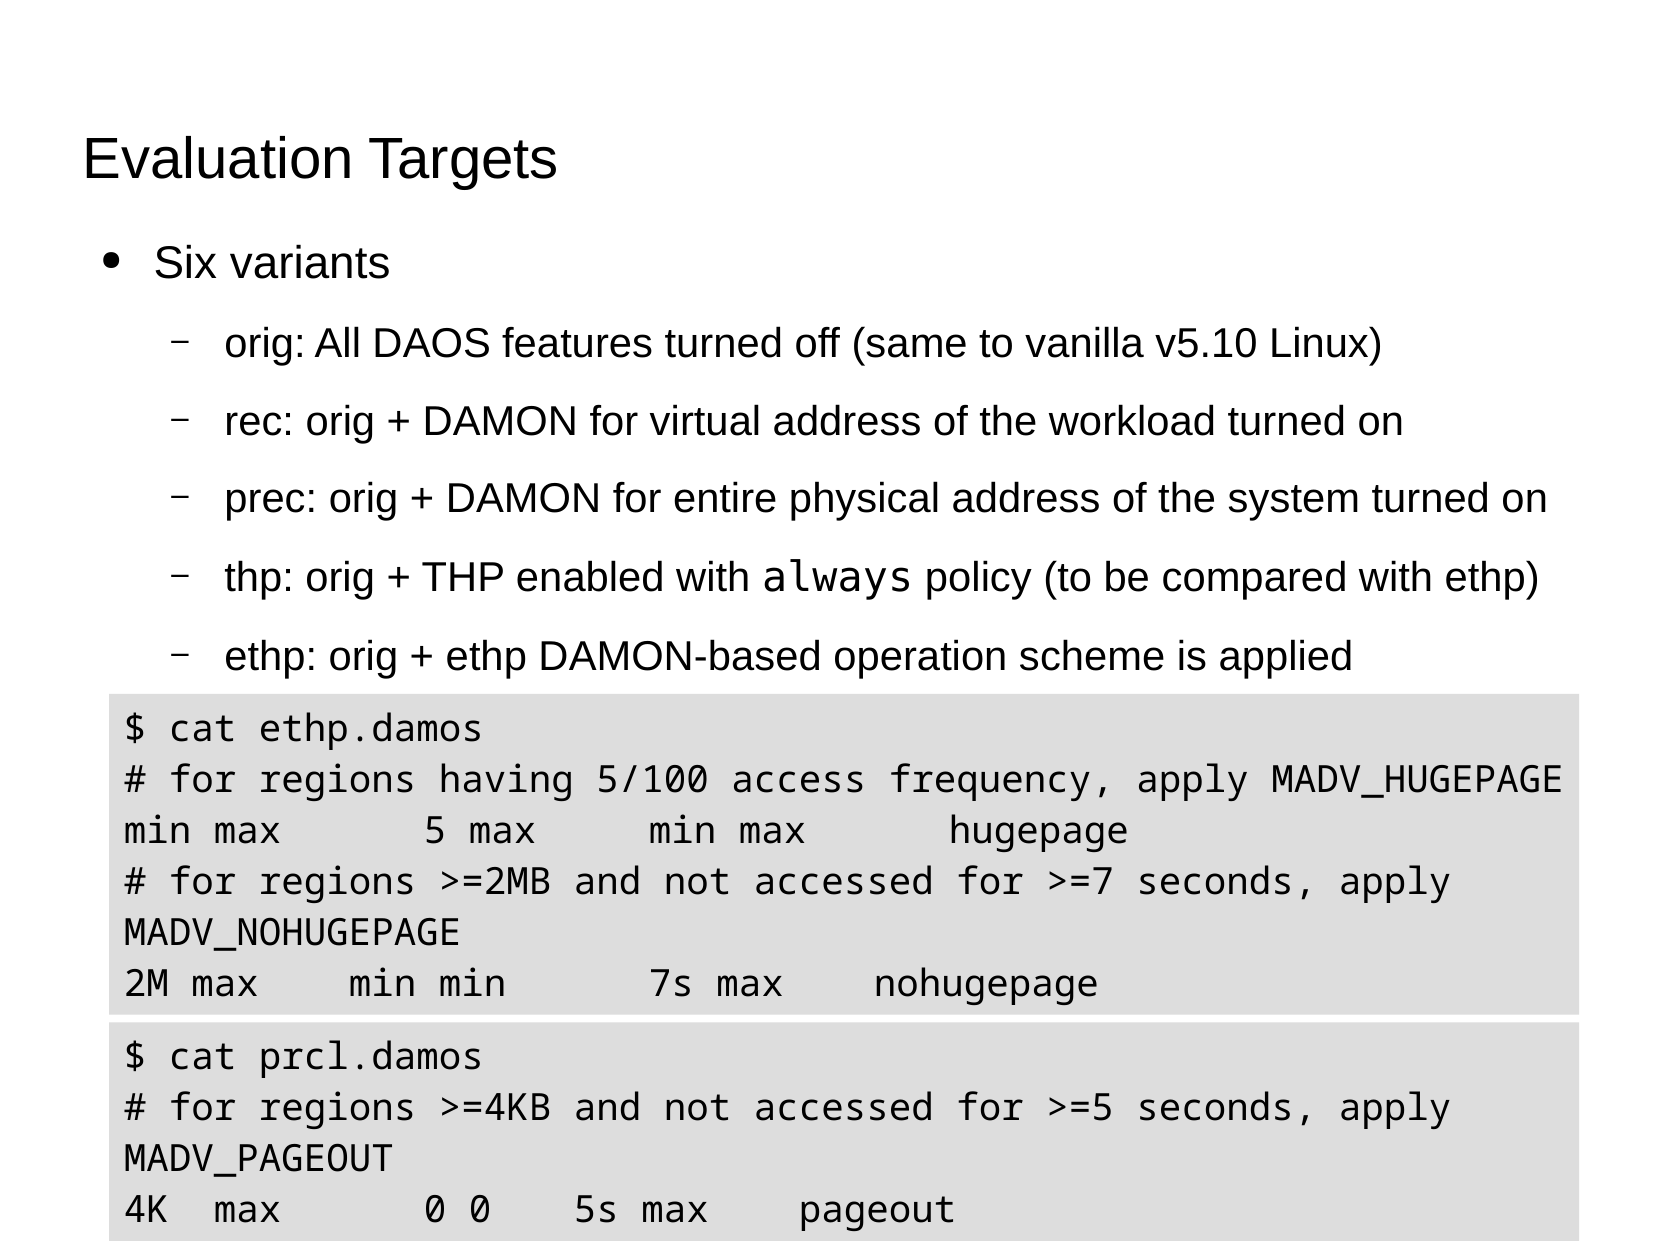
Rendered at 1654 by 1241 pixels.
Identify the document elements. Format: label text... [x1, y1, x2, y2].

text_box $ cat ethp.damos # for regions having 5/100 access frequency, apply MADV_HUGEPAGE min max 5 max min max hugepage # for regions >=2MB and not accessed for >=7 seconds, apply MADV_NOHUGEPAGE 2M max min min 7s max nohugepage [109, 693, 1580, 936]
title Evaluation Targets [82, 108, 1571, 210]
list Six variants orig: All DAOS features turned off (same to vanilla v5.10 Linux) rec: orig + DAMON for virtual address of the workload turned on prec: orig + DAMON for entire physical address of the system turned on thp: orig + THP enabled with always policy (to be compared with ethp) ethp: orig + ethp DAMON-based operation scheme is applied prcl: orig + prcl DAMON-based operation scheme is applied [82, 236, 1571, 1111]
text_box $ cat prcl.damos # for regions >=4KB and not accessed for >=5 seconds, apply MADV_PAGEOUT 4K max 0 0 5s max pageout [109, 1022, 1580, 1151]
